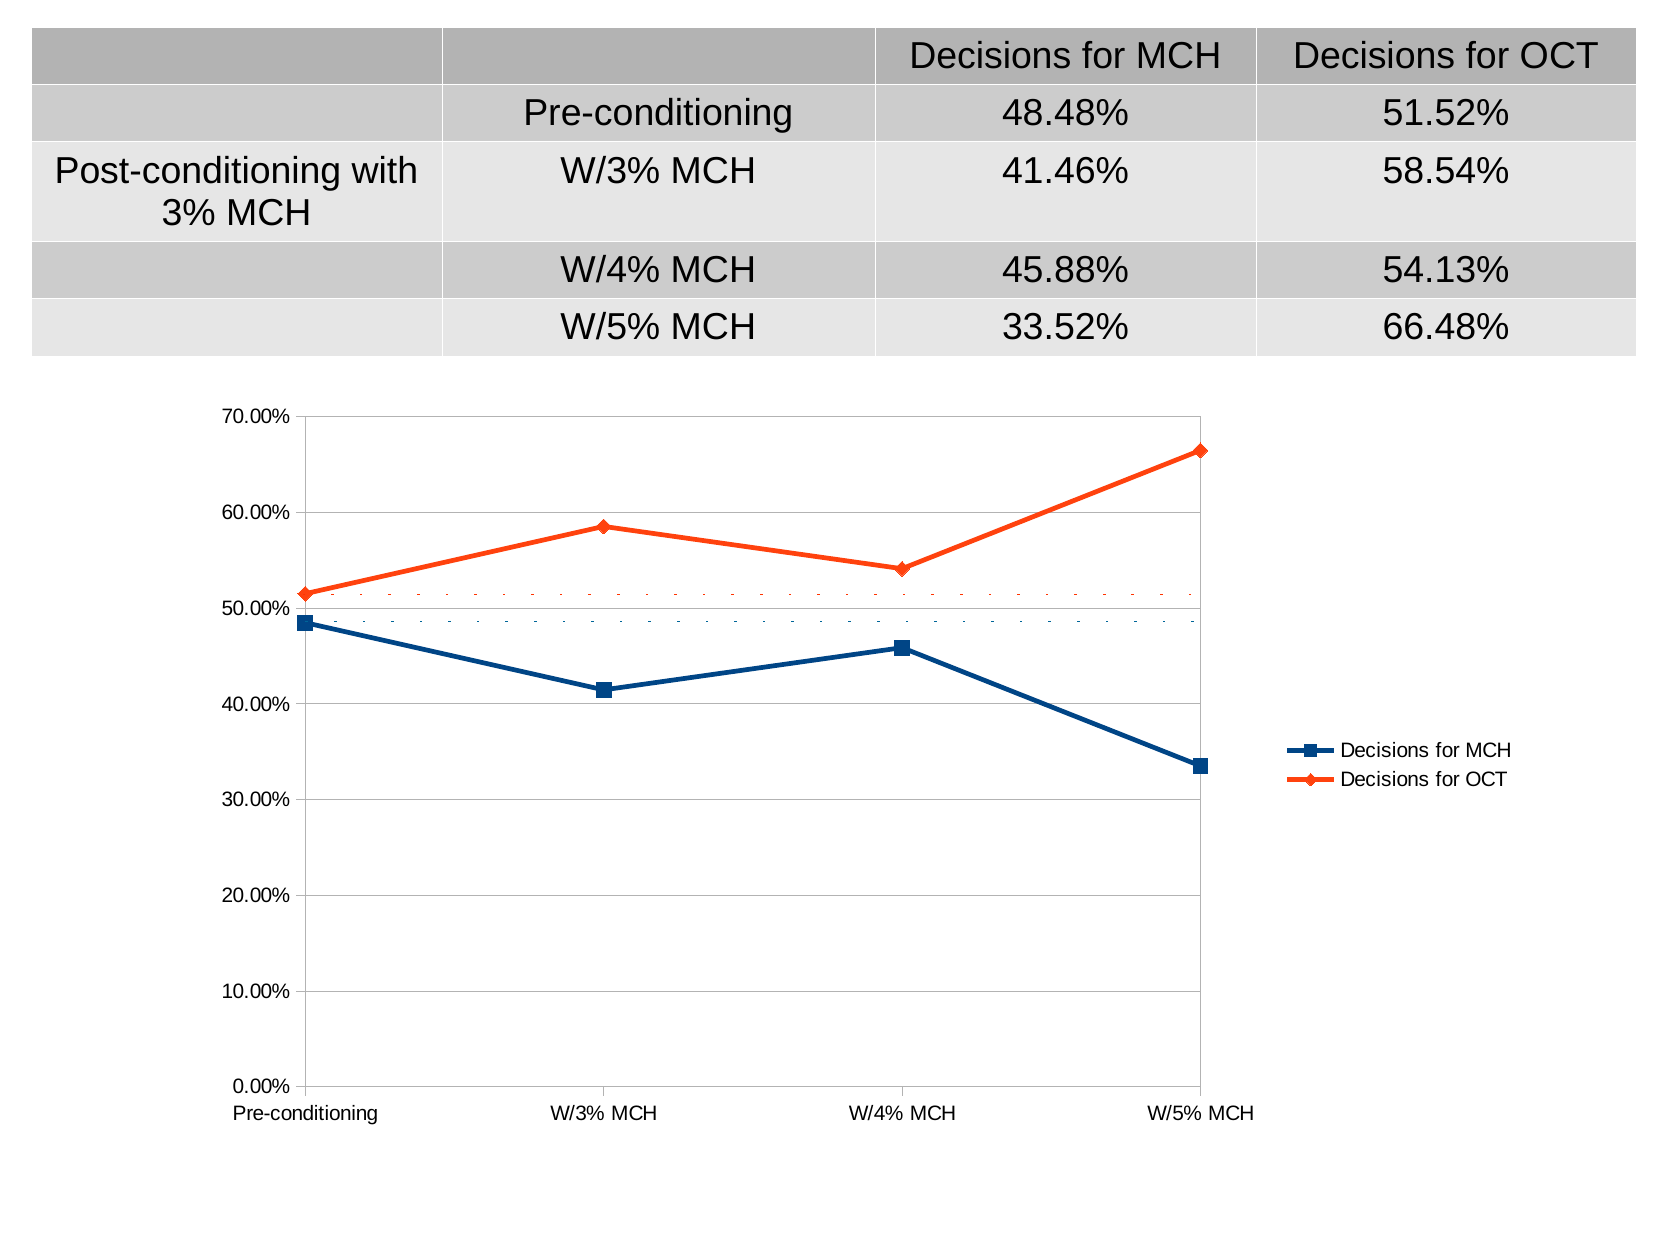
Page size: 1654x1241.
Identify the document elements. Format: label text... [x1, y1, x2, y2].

table_header Decisions for OCT [1257, 28, 1636, 84]
table_cell W/3% MCH [443, 142, 875, 241]
table_cell Pre-conditioning [443, 85, 875, 141]
table_cell [32, 242, 442, 298]
table_cell 54.13% [1257, 242, 1636, 298]
table_cell 66.48% [1257, 299, 1636, 356]
chart [195, 390, 1531, 1141]
table_cell W/5% MCH [443, 299, 875, 356]
table_cell 41.46% [876, 142, 1256, 241]
table_cell 51.52% [1257, 85, 1636, 141]
table_header [32, 28, 442, 84]
table_cell [32, 85, 442, 141]
table_header [443, 28, 875, 84]
table_cell 45.88% [876, 242, 1256, 298]
table_cell [32, 299, 442, 356]
table_header Decisions for MCH [876, 28, 1256, 84]
table_cell Post-conditioning with 3% MCH [32, 142, 442, 241]
table_cell 33.52% [876, 299, 1256, 356]
table_cell 48.48% [876, 85, 1256, 141]
table_cell 58.54% [1257, 142, 1636, 241]
table_cell W/4% MCH [443, 242, 875, 298]
